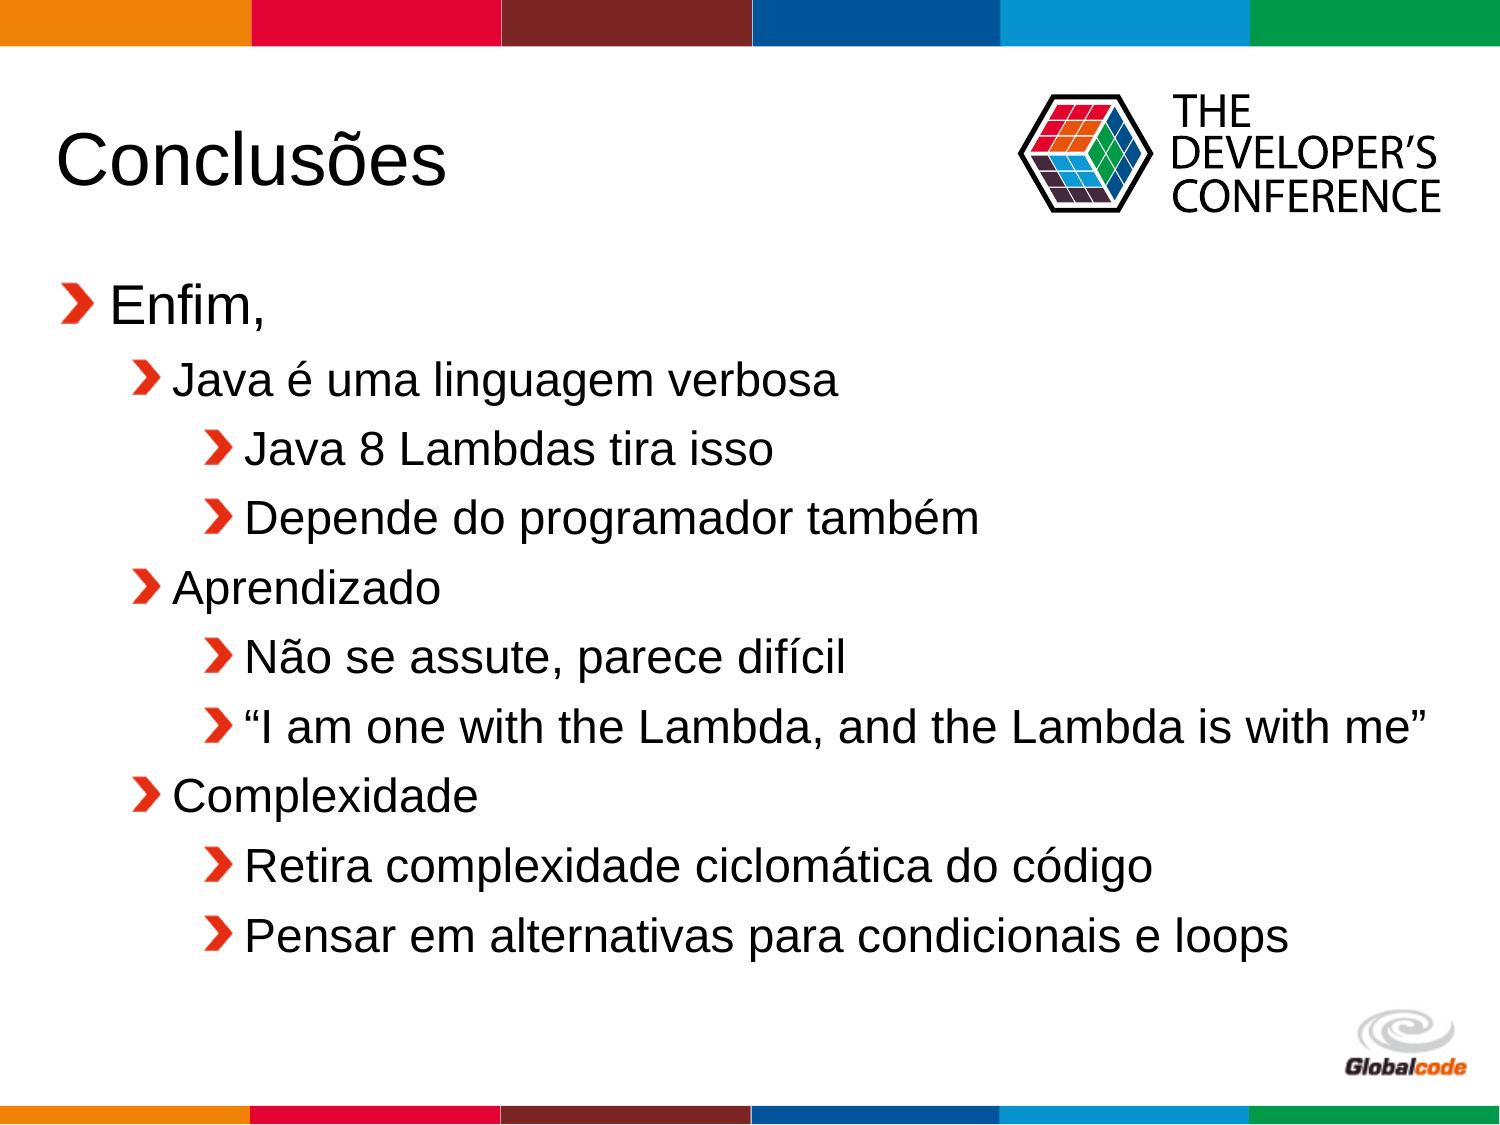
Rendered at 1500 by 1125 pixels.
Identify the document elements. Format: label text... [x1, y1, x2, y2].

title Conclusões [41, 79, 974, 231]
list Enfim, Java é uma linguagem verbosa Java 8 Lambdas tira isso Depende do programador também Aprendizado Não se assute, parece difícil “I am one with the Lambda, and the Lambda is with me” Complexidade Retira complexidade ciclomática do código Pensar em alternativas para condicionais e loops [41, 261, 1459, 1005]
picture [1328, 964, 1486, 1105]
